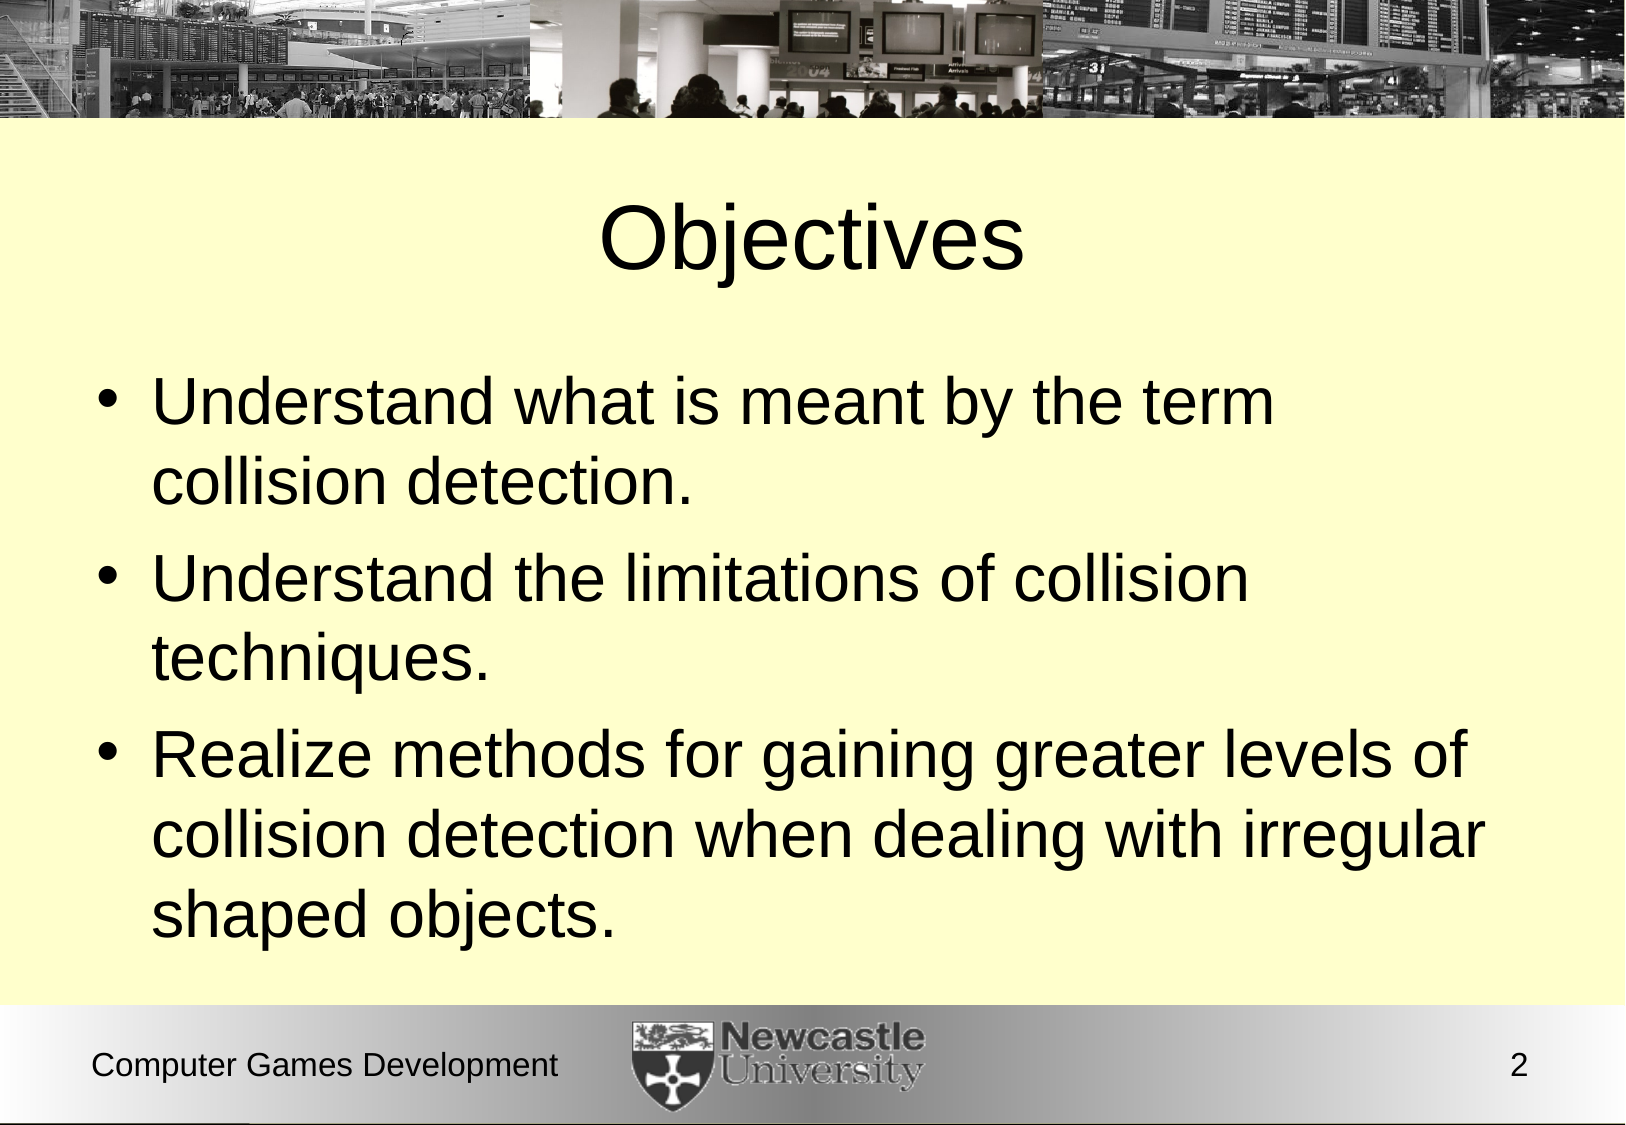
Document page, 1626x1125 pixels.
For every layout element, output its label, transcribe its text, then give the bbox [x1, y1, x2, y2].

text_box Understand what is meant by the term collision detection. Understand the limitations of collision techniques. Realize methods for gaining greater levels of collision detection when dealing with irregular shaped objects. [81, 350, 1544, 984]
picture [0, 0, 1625, 118]
text_box Computer Games Development [67, 1024, 583, 1103]
text_box <number> [1164, 1024, 1544, 1103]
text_box Objectives [81, 138, 1544, 327]
